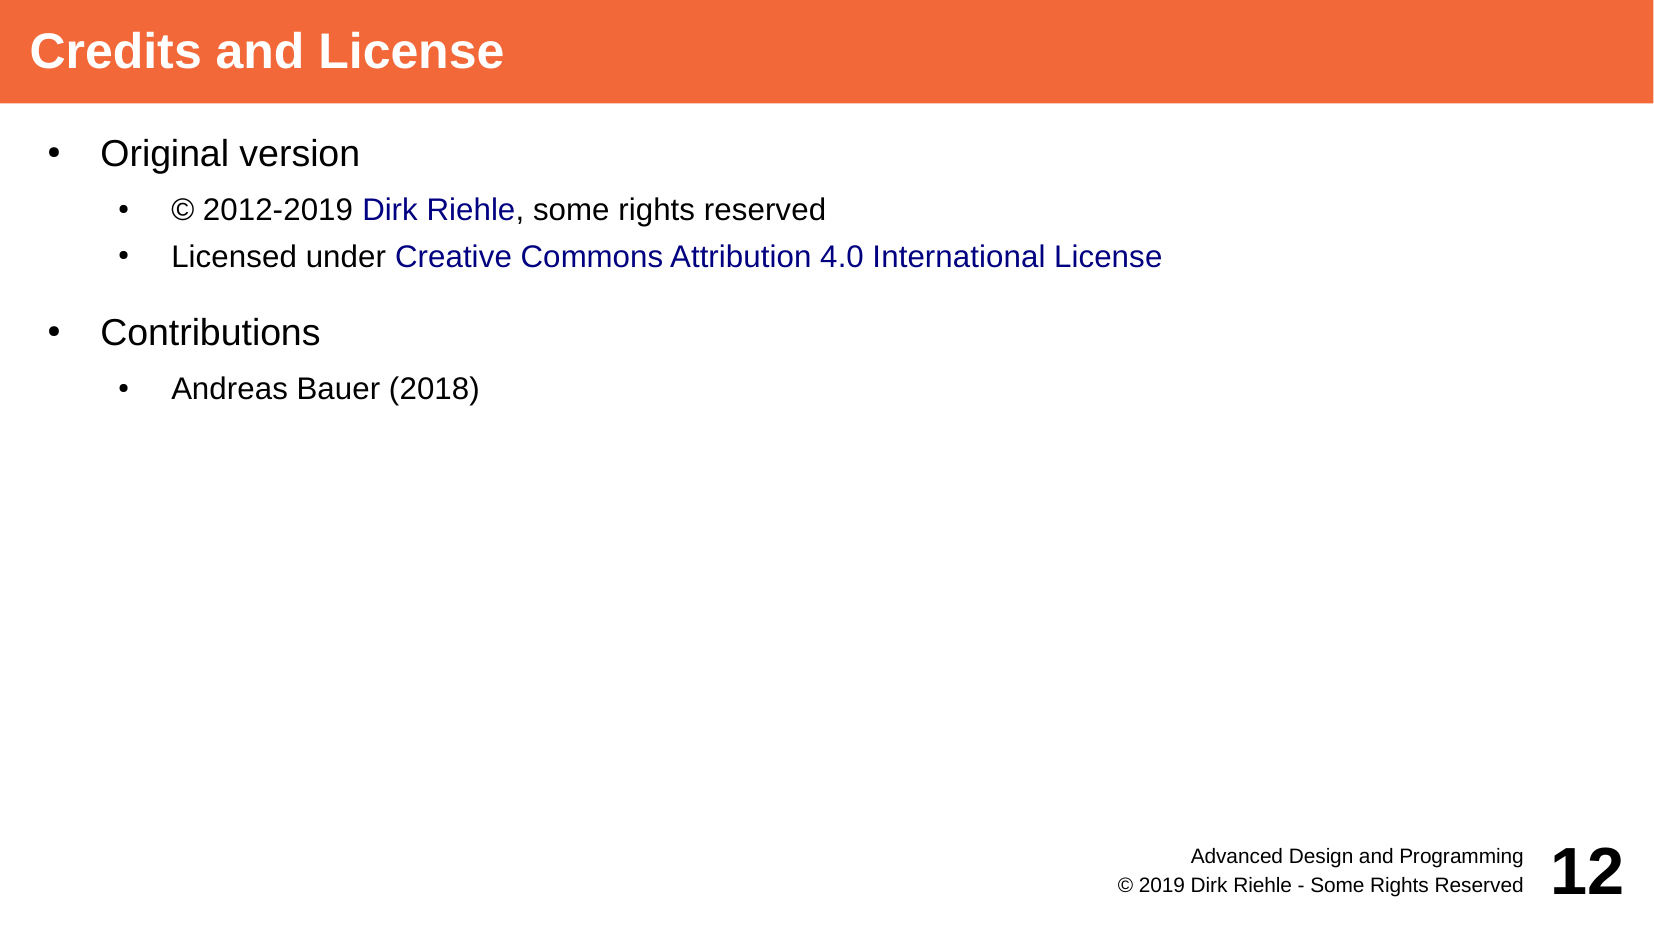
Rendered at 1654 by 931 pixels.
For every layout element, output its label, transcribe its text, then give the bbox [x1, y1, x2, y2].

list Original version © 2012-2019 Dirk Riehle, some rights reserved Licensed under Creative Commons Attribution 4.0 International License Contributions Andreas Bauer (2018) [29, 132, 1625, 813]
title Credits and License [0, 0, 1654, 104]
